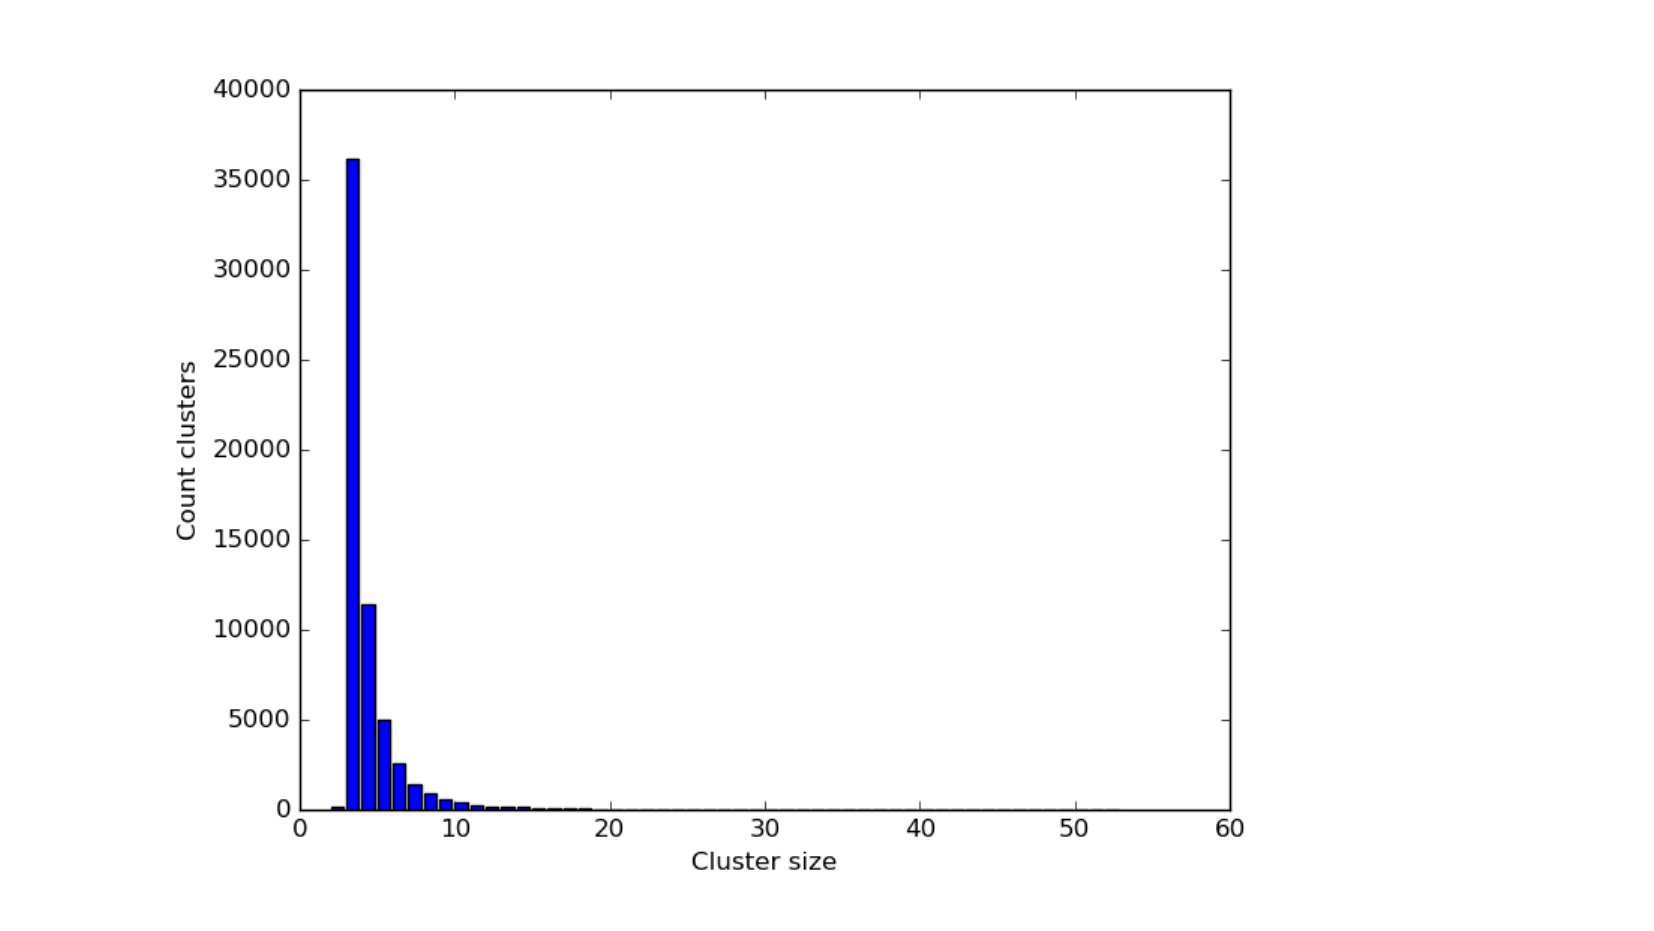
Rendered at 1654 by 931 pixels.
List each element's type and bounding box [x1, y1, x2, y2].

picture [150, 0, 1350, 901]
